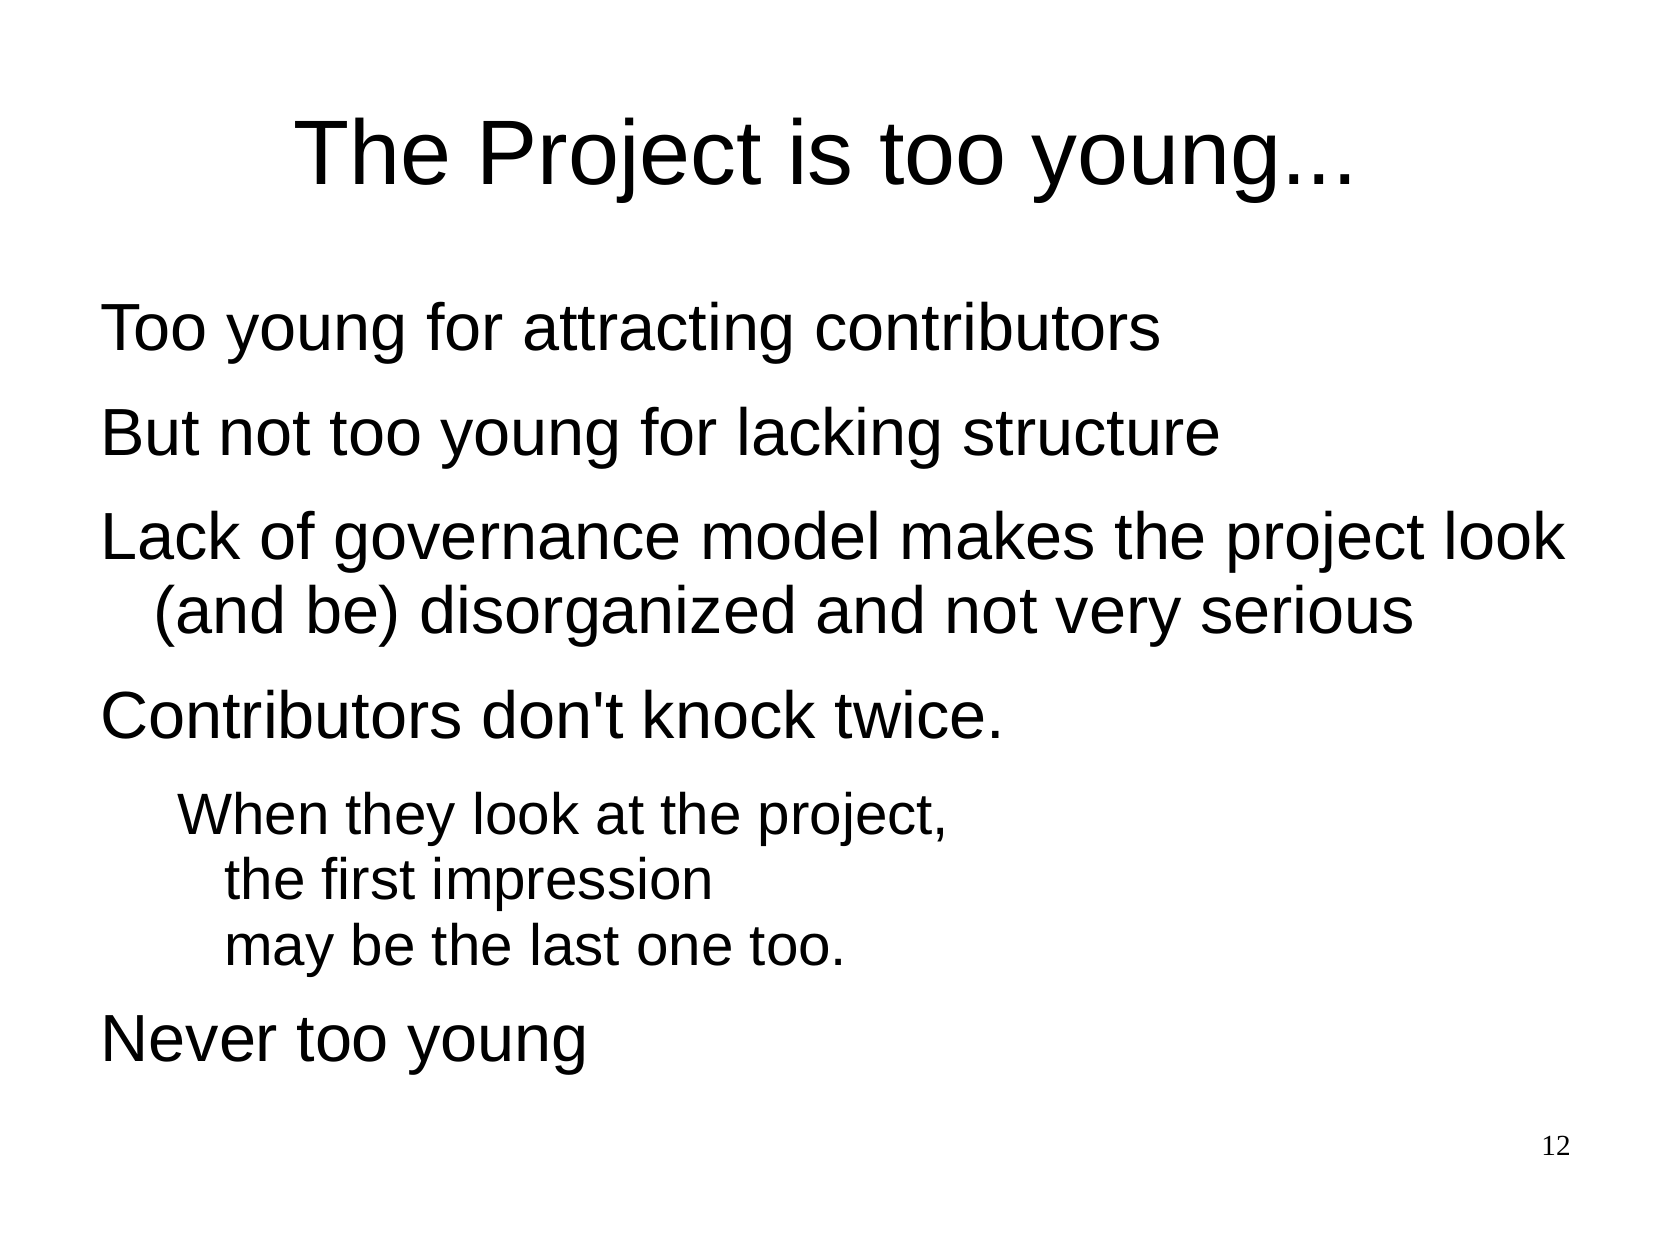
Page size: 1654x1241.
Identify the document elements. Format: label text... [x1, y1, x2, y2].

title The Project is too young... [82, 49, 1571, 257]
list Too young for attracting contributors But not too young for lacking structure Lack of governance model makes the project look (and be) disorganized and not very serious Contributors don't knock twice. When they look at the project, the first impression may be the last one too. Never too young [82, 290, 1571, 1094]
